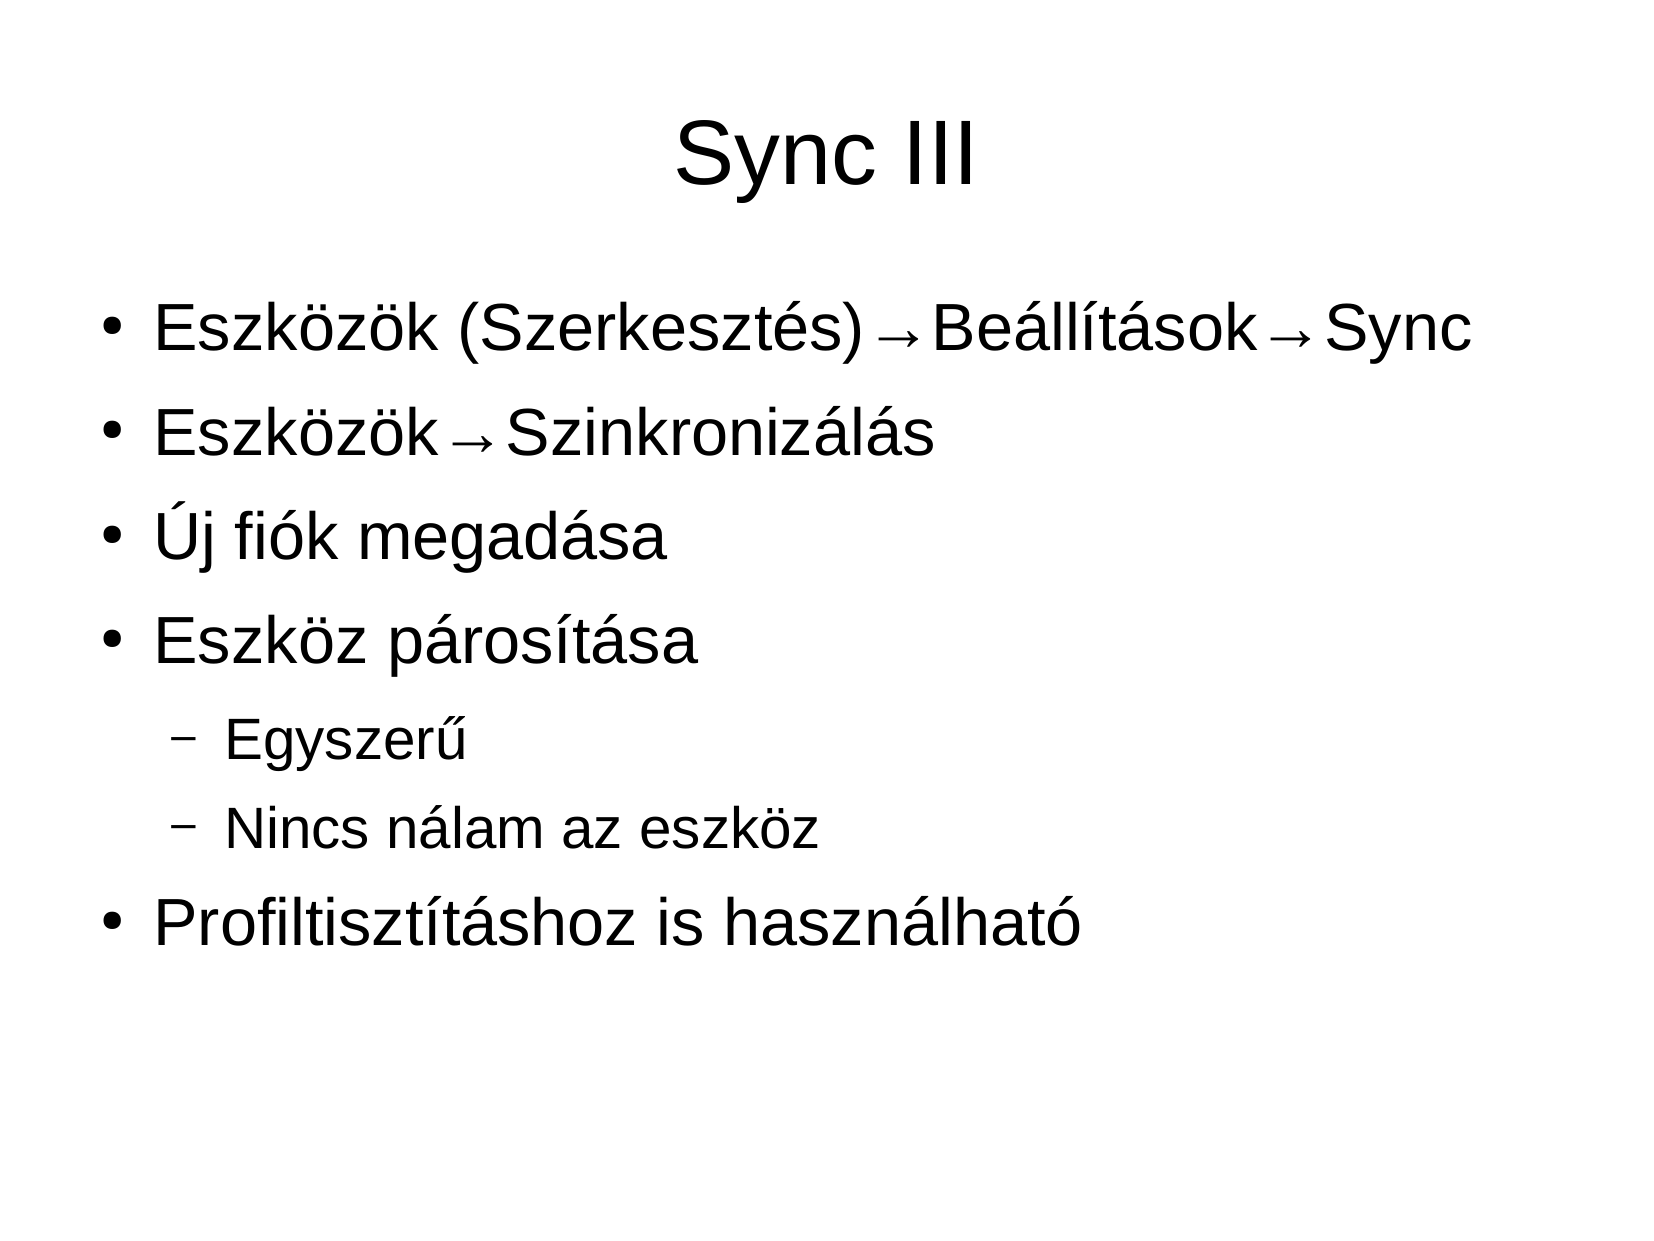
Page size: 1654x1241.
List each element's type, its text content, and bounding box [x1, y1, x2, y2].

title Sync III [82, 49, 1571, 257]
list Eszközök (Szerkesztés)→Beállítások→Sync Eszközök→Szinkronizálás Új fiók megadása Eszköz párosítása Egyszerű Nincs nálam az eszköz Profiltisztításhoz is használható [82, 290, 1538, 1010]
